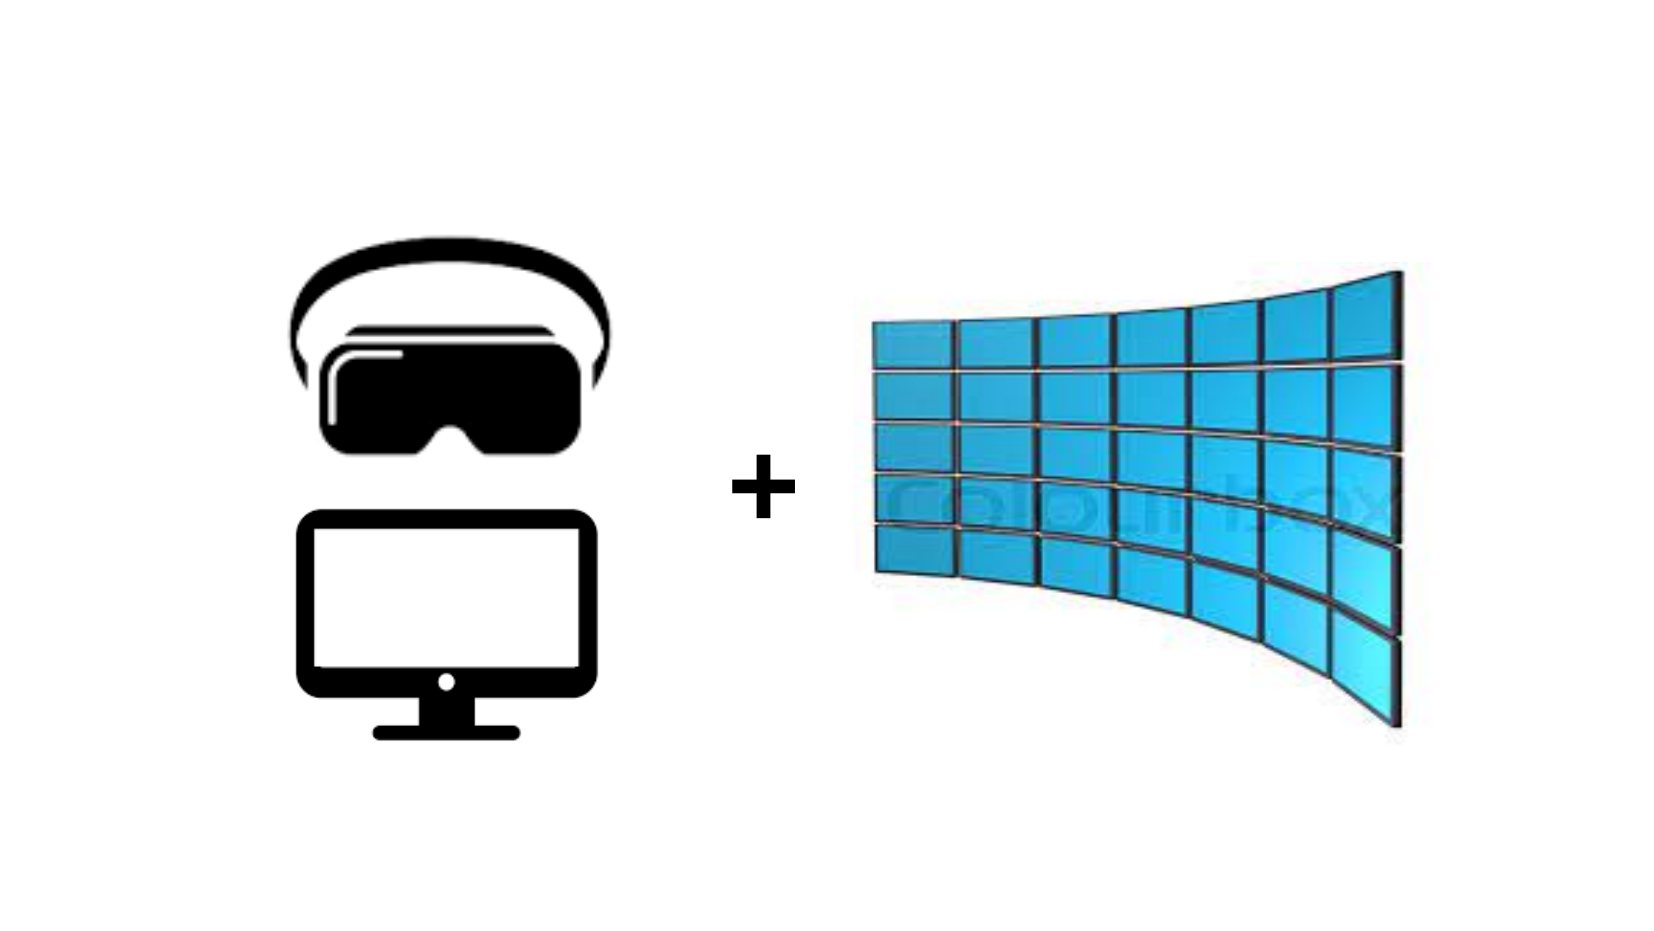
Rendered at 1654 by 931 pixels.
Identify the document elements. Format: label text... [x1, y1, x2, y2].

text_box + [712, 407, 826, 563]
picture [225, 187, 659, 751]
picture [853, 262, 1463, 751]
